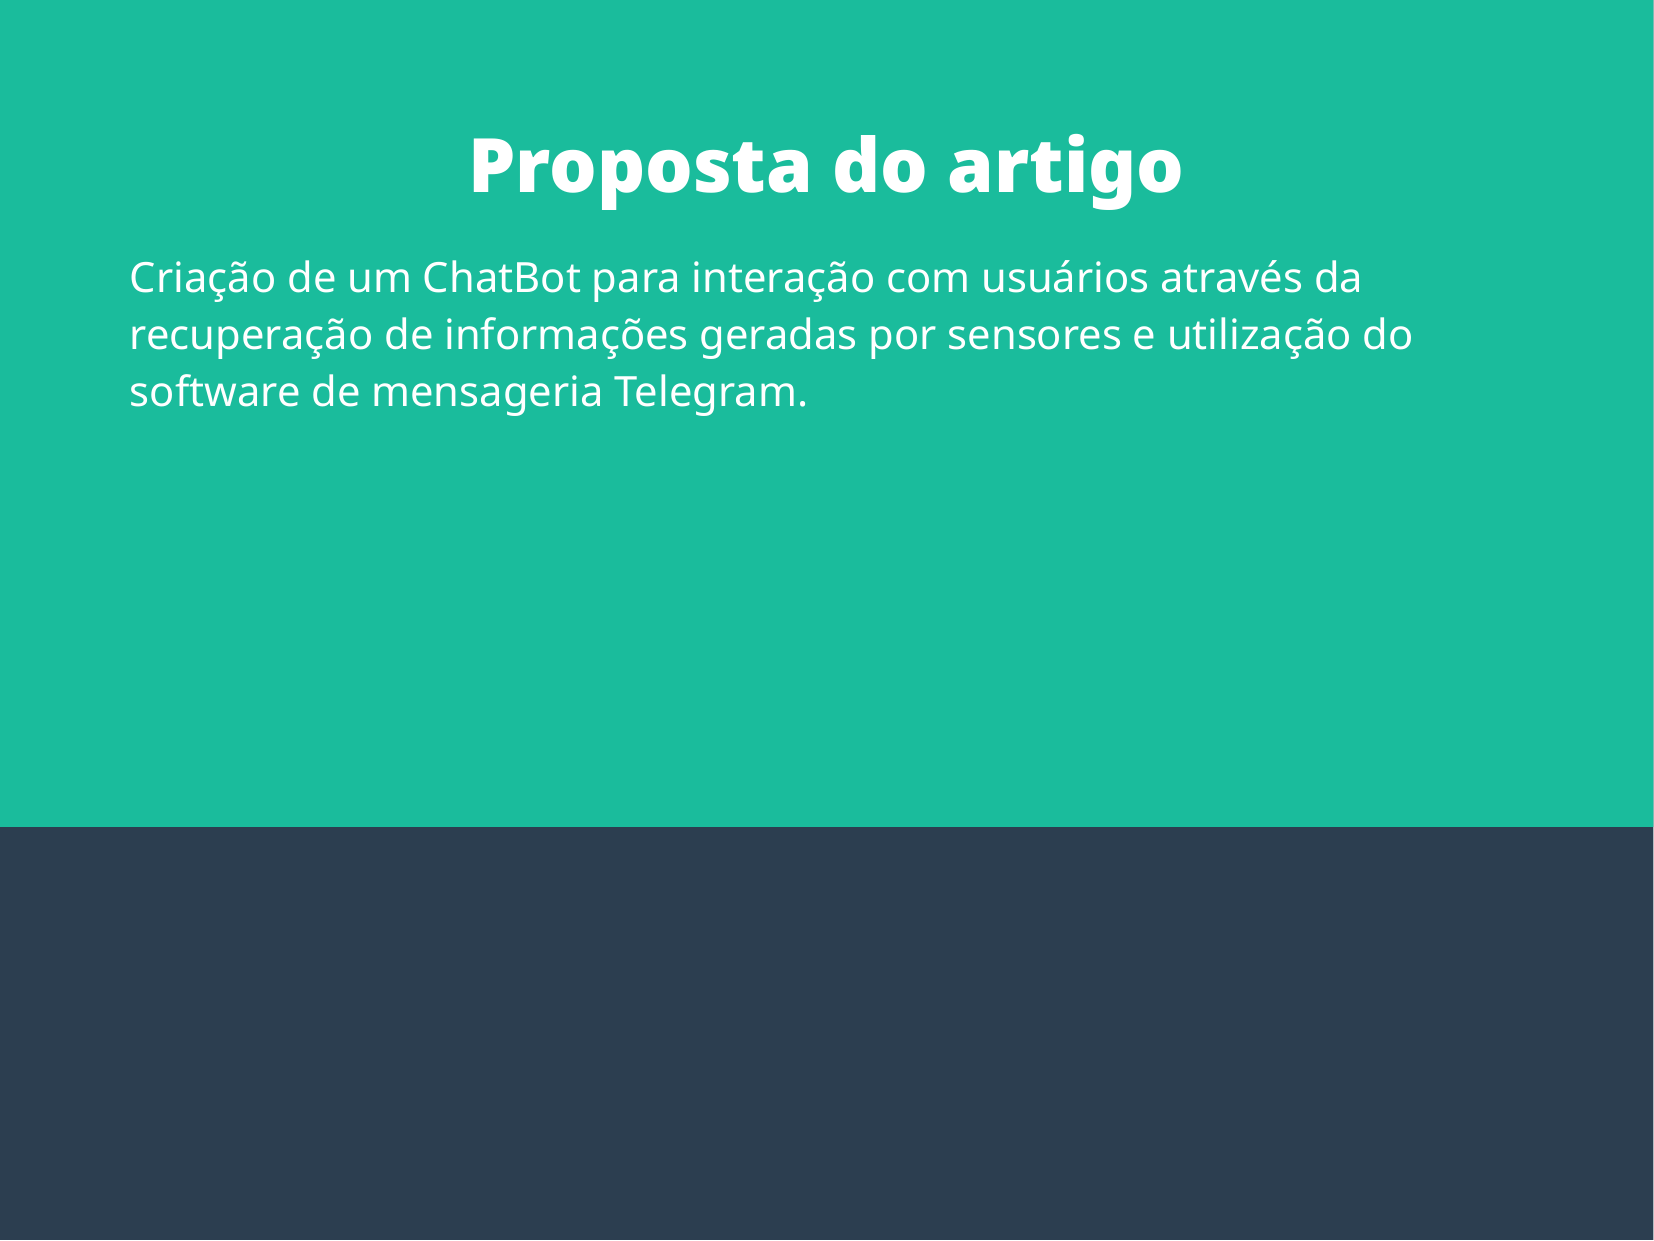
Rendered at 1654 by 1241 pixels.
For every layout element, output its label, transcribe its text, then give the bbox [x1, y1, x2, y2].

list Criação de um ChatBot para interação com usuários através da recuperação de informações geradas por sensores e utilização do software de mensageria Telegram. [59, 248, 1595, 780]
title Proposta do artigo [59, 59, 1595, 217]
